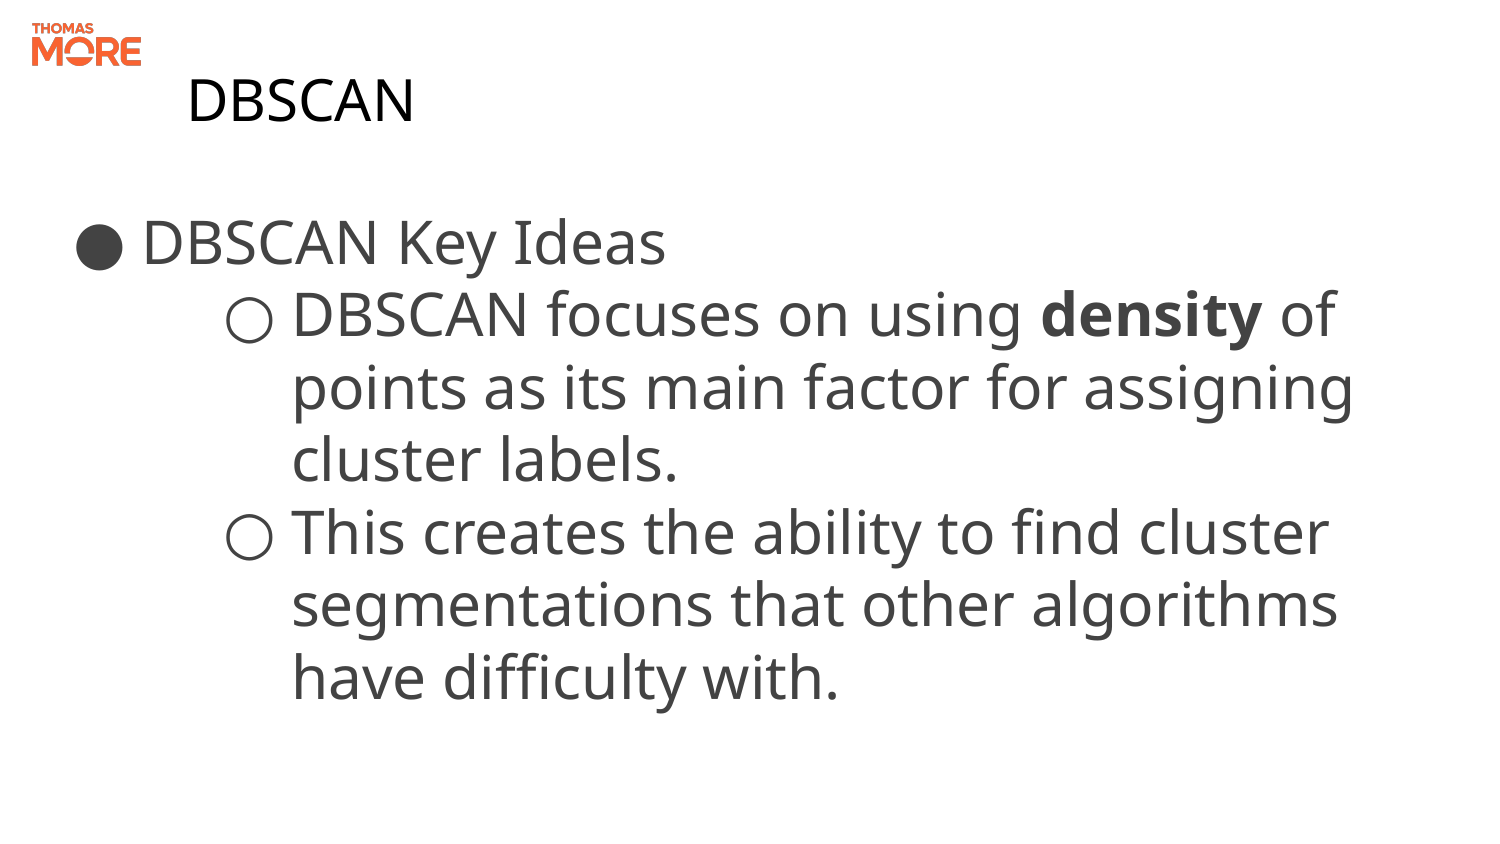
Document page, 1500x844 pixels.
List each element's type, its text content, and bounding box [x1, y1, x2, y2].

title DBSCAN [171, 48, 1449, 143]
list DBSCAN Key Ideas DBSCAN focuses on using density of points as its main factor for assigning cluster labels. This creates the ability to find cluster segmentations that other algorithms have difficulty with. [51, 189, 1476, 750]
picture [22, 13, 151, 76]
